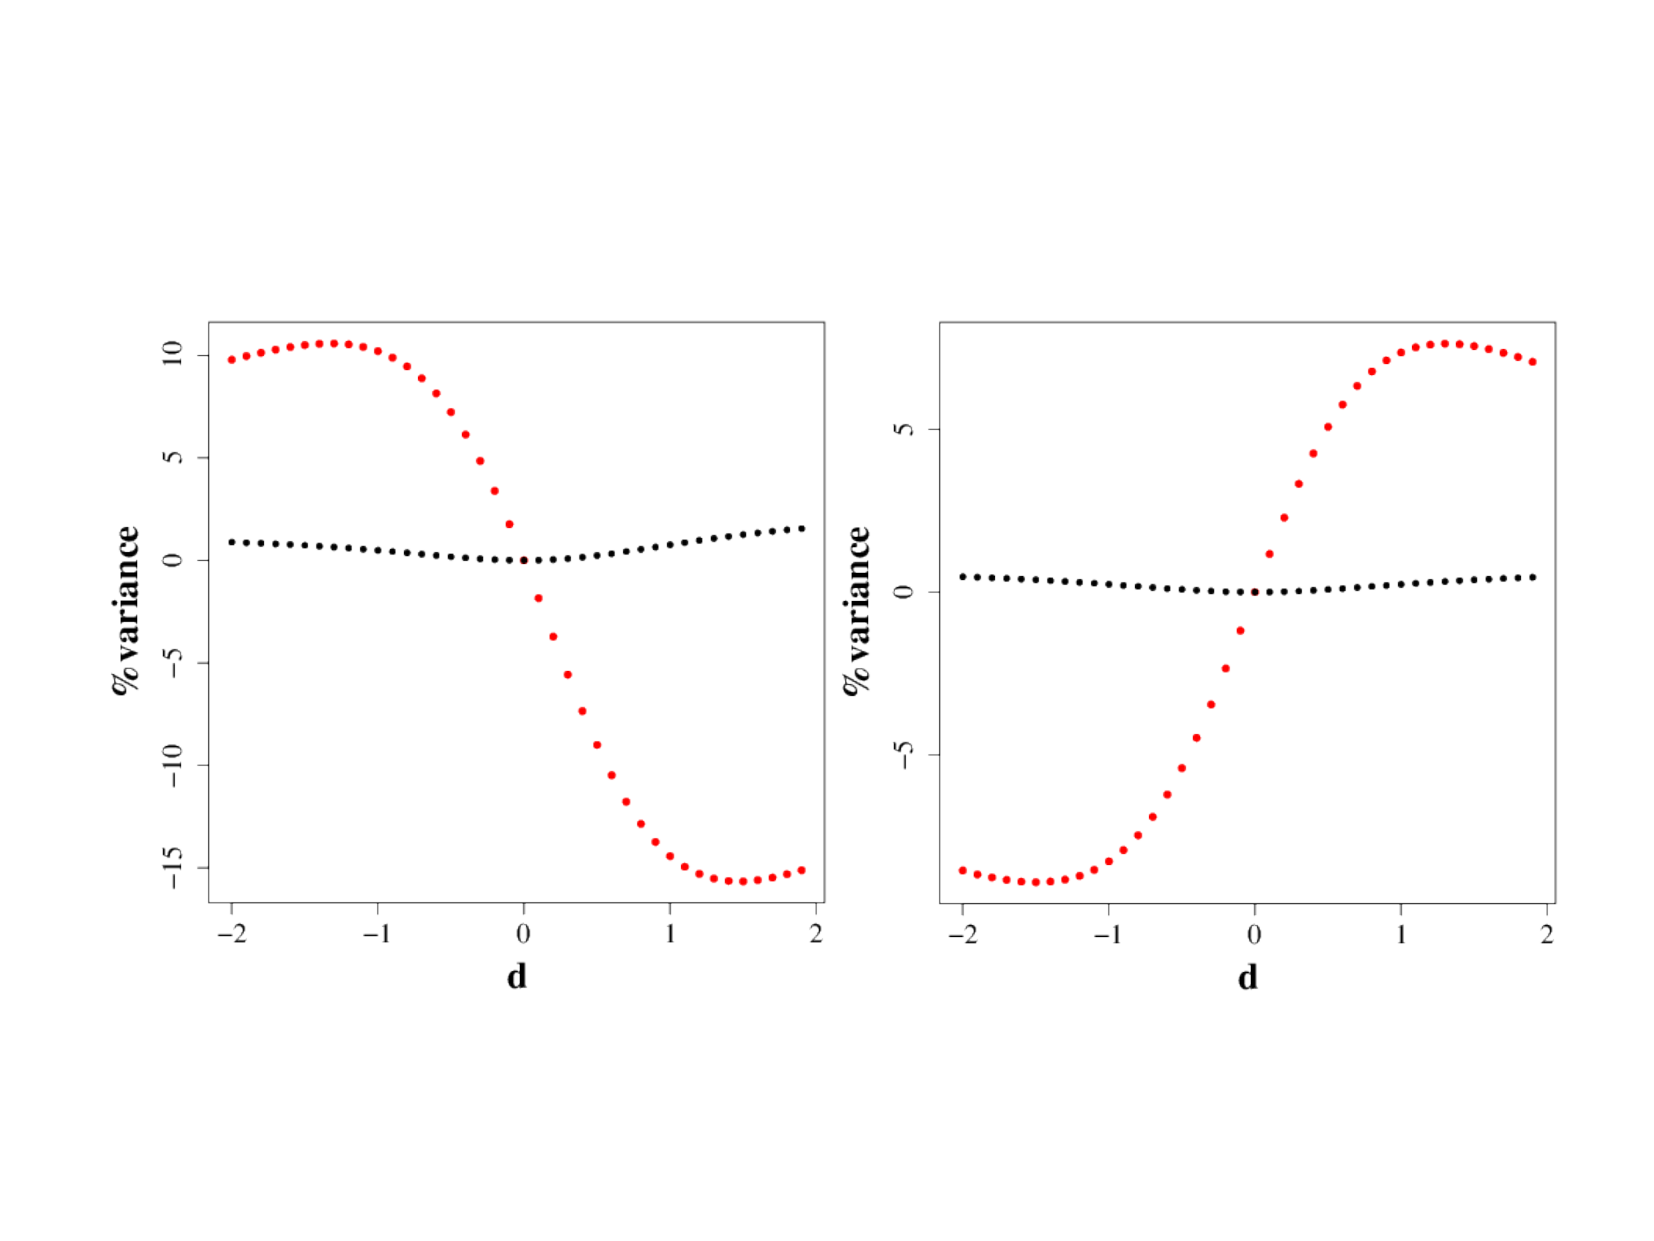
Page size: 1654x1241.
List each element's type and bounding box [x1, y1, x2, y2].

picture [83, 230, 1603, 1019]
